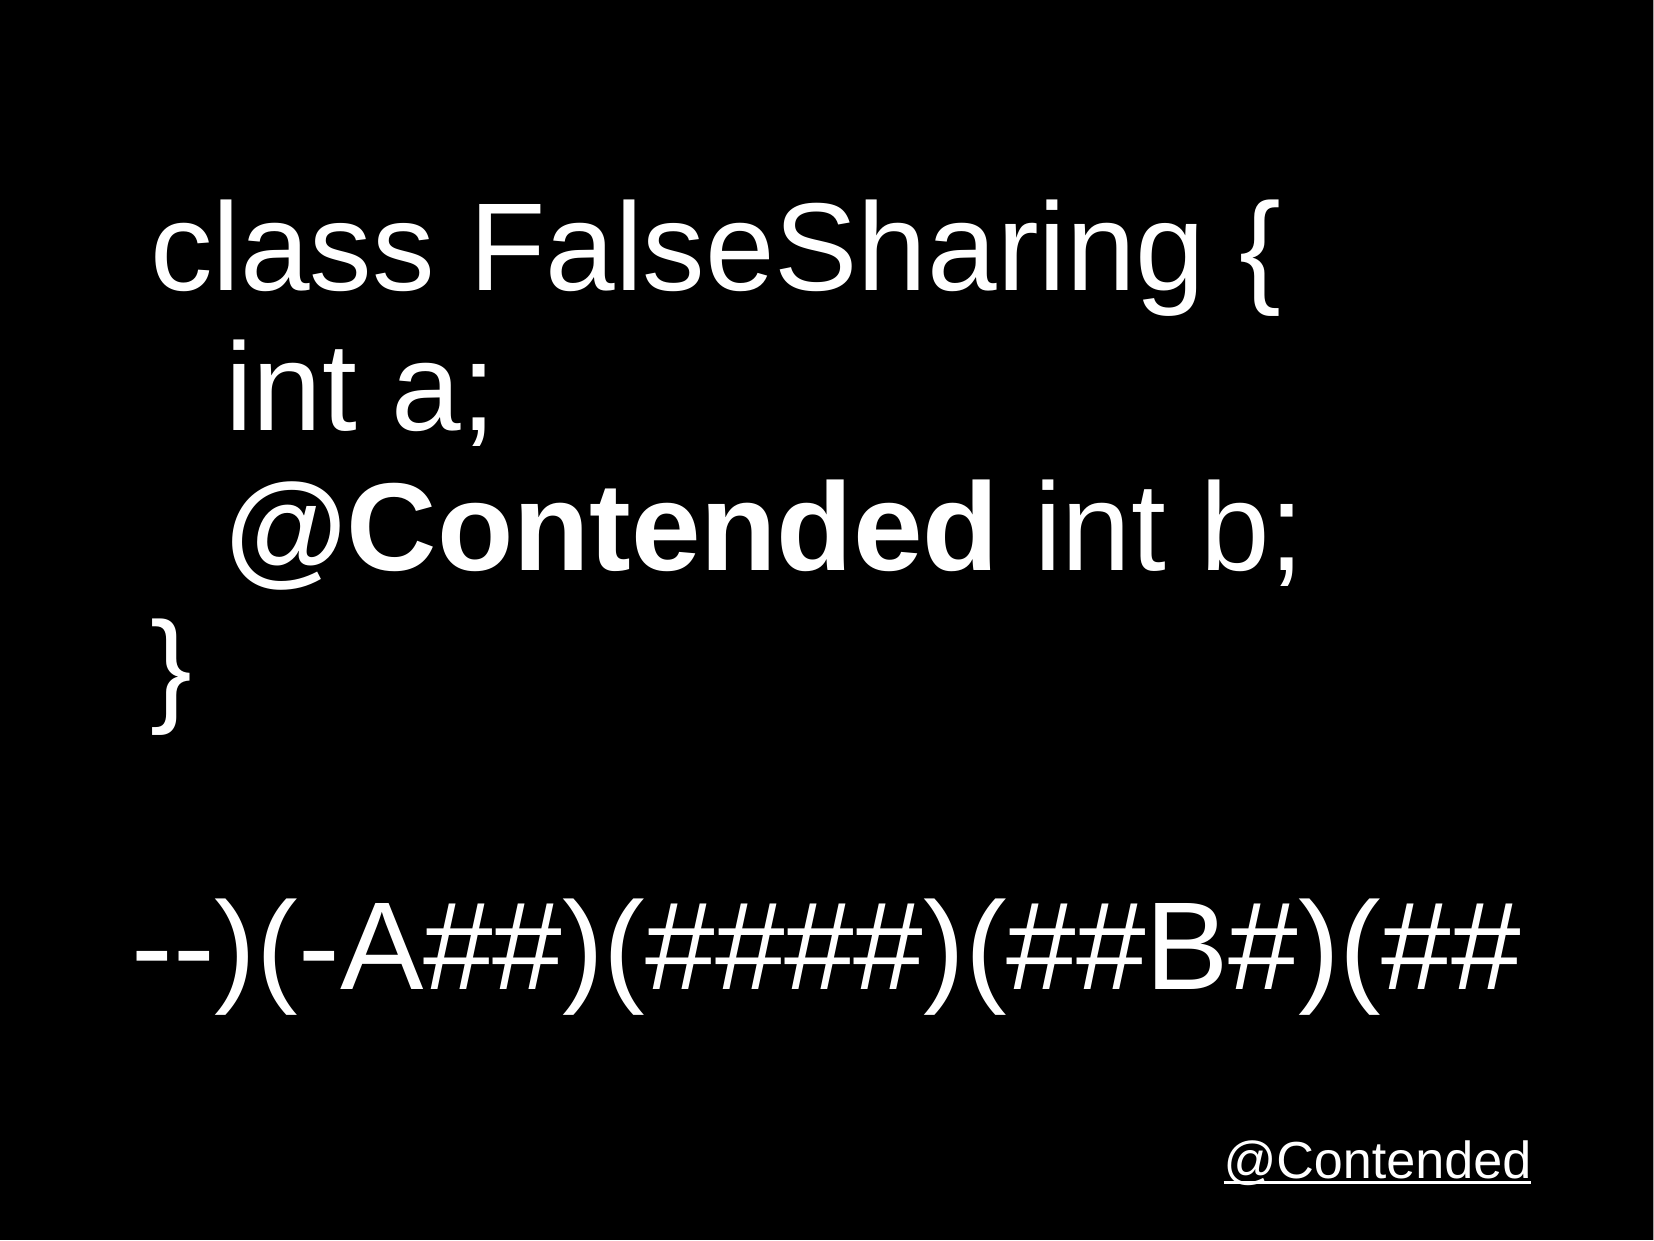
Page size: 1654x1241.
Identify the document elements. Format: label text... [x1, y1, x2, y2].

text_box @Contended [1100, 1080, 1654, 1241]
subtitle class FalseSharing { int a; @Contended int b; } --)(-A##)(####)(##B#)(## [0, 0, 1654, 1217]
